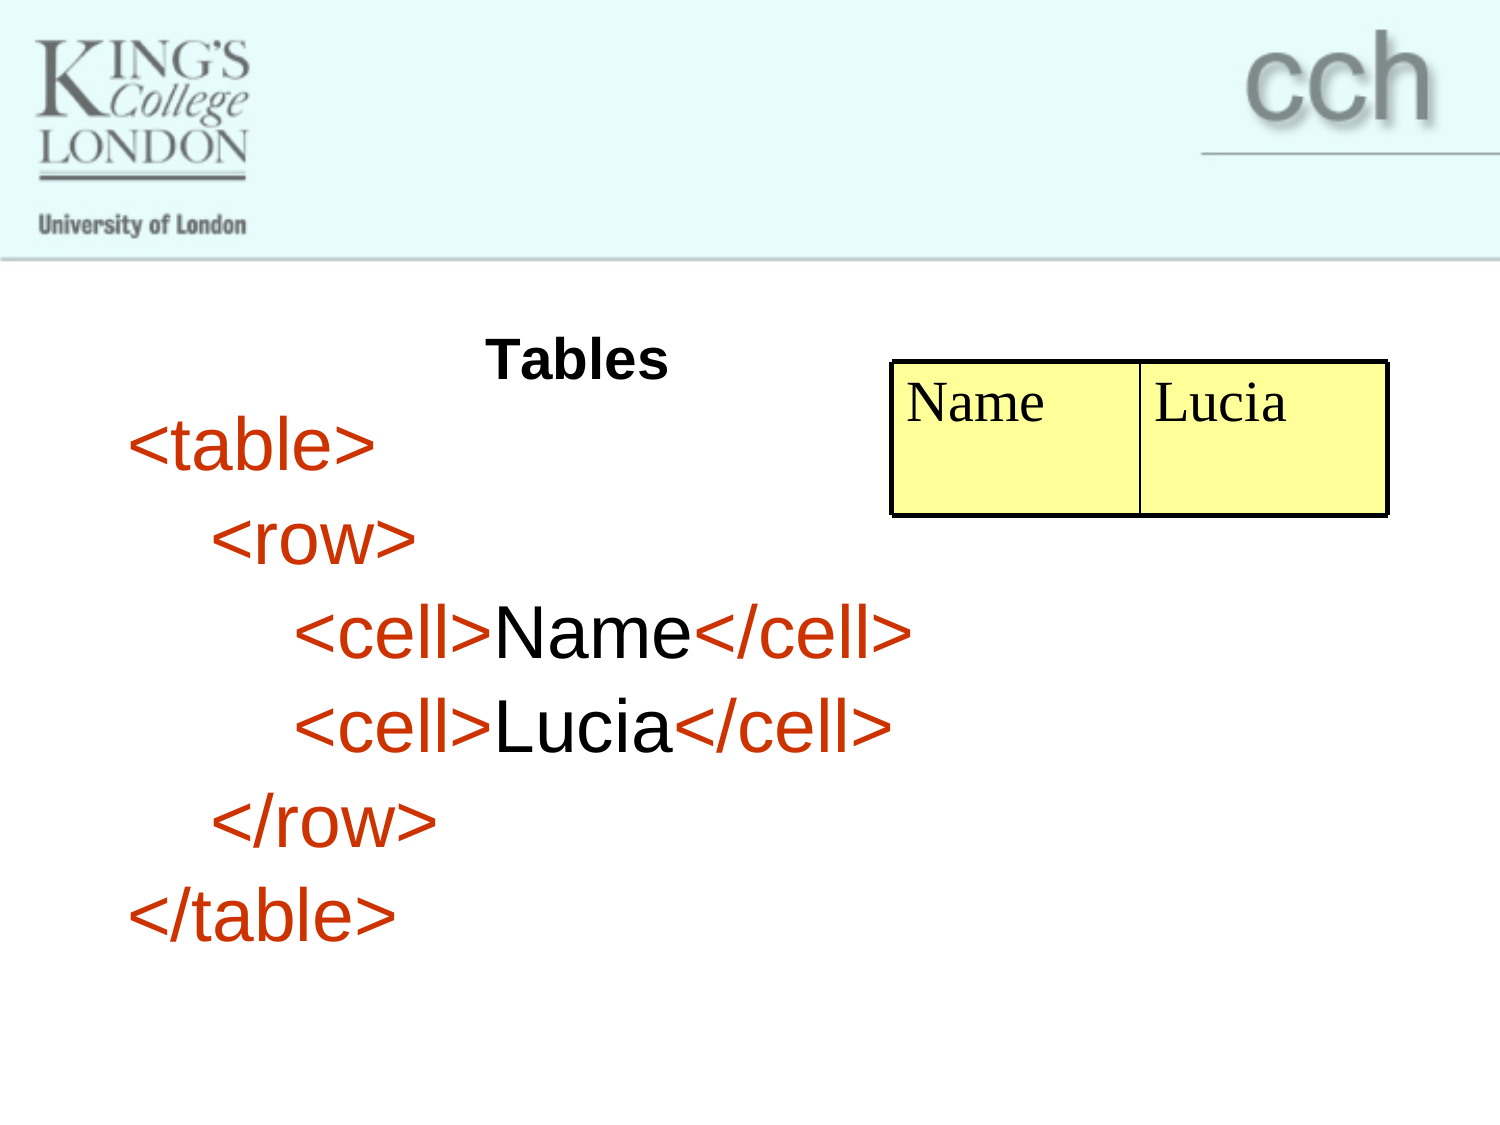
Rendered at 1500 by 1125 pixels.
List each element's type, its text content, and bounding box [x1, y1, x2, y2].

picture [0, 0, 1500, 1125]
text_box Name [894, 364, 1139, 513]
list Tables <table> <row> <cell>Name</cell> <cell>Lucia</cell> </row> </table> [112, 324, 1341, 1031]
text_box Lucia [1141, 364, 1385, 513]
